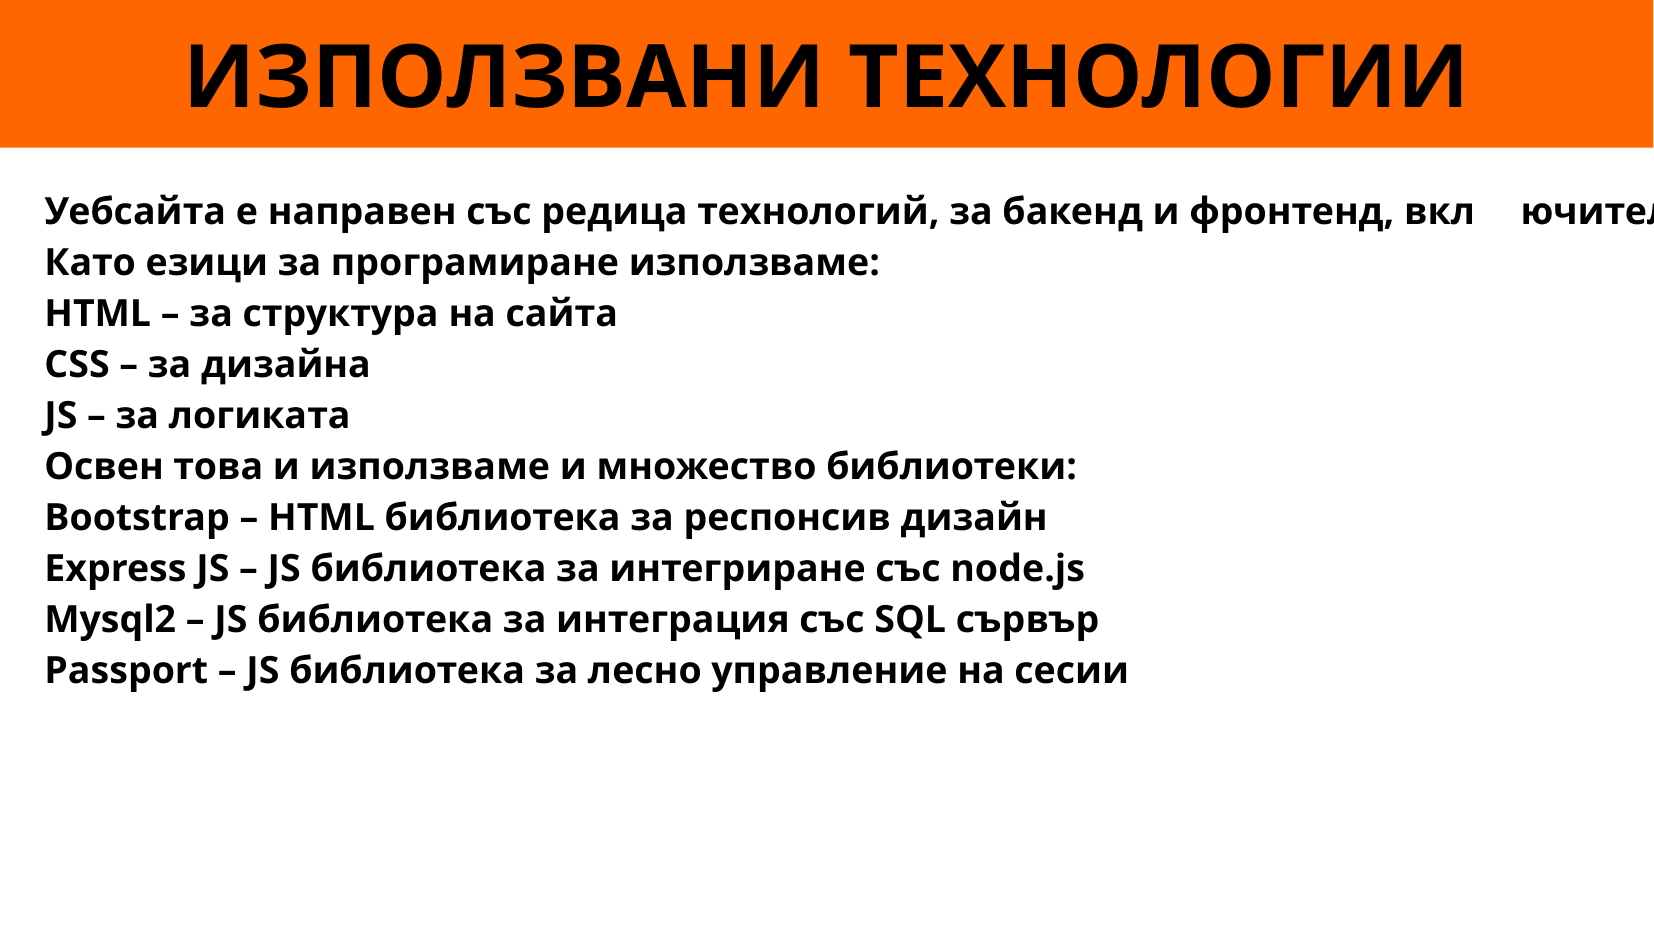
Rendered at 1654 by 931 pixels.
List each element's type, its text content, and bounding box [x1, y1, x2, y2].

text_box ИЗПОЛЗВАНИ ТЕХНОЛОГИИ [0, 0, 1654, 148]
text_box Уебсайтa е направен със редица технологий, за бакенд и фронтенд, вкл ючително Като езици за програмиране използваме: HTML – за структура на сайта CSS – за дизайна JS – за логиката Освен това и използваме и множество библиотеки: Bootstrap – HTML библиотека за респонсив дизайн Express JS – JS библиотека за интегриране със node.js Mysql2 – JS библиотека за интеграция със SQL сървър Passport – JS библиотека за лесно управление на сесии [29, 177, 1654, 699]
